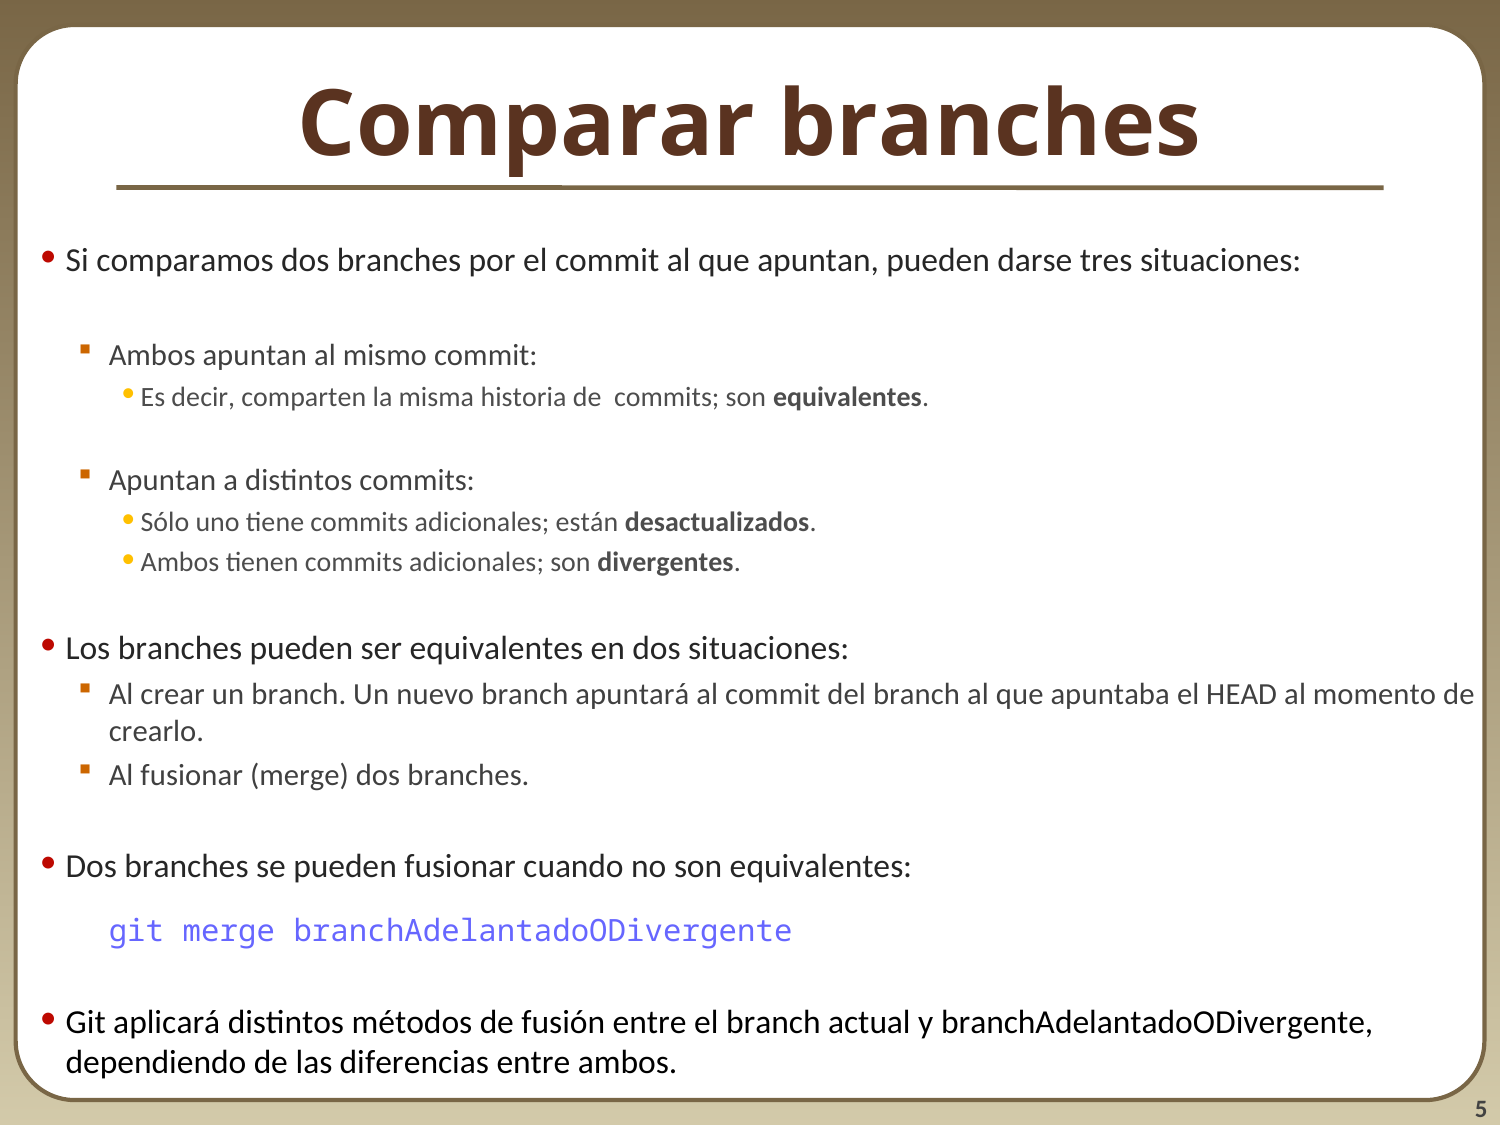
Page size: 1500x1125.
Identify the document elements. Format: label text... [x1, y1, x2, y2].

list Si comparamos dos branches por el commit al que apuntan, pueden darse tres situaciones: Ambos apuntan al mismo commit: Es decir, comparten la misma historia de commits; son equivalentes. Apuntan a distintos commits: Sólo uno tiene commits adicionales; están desactualizados. Ambos tienen commits adicionales; son divergentes. Los branches pueden ser equivalentes en dos situaciones: Al crear un branch. Un nuevo branch apuntará al commit del branch al que apuntaba el HEAD al momento de crearlo. Al fusionar (merge) dos branches. Dos branches se pueden fusionar cuando no son equivalentes: git merge branchAdelantadoODivergente Git aplicará distintos métodos de fusión entre el branch actual y branchAdelantadoODivergente, dependiendo de las diferencias entre ambos. [0, 212, 1500, 1096]
title Comparar branches [0, 24, 1500, 212]
